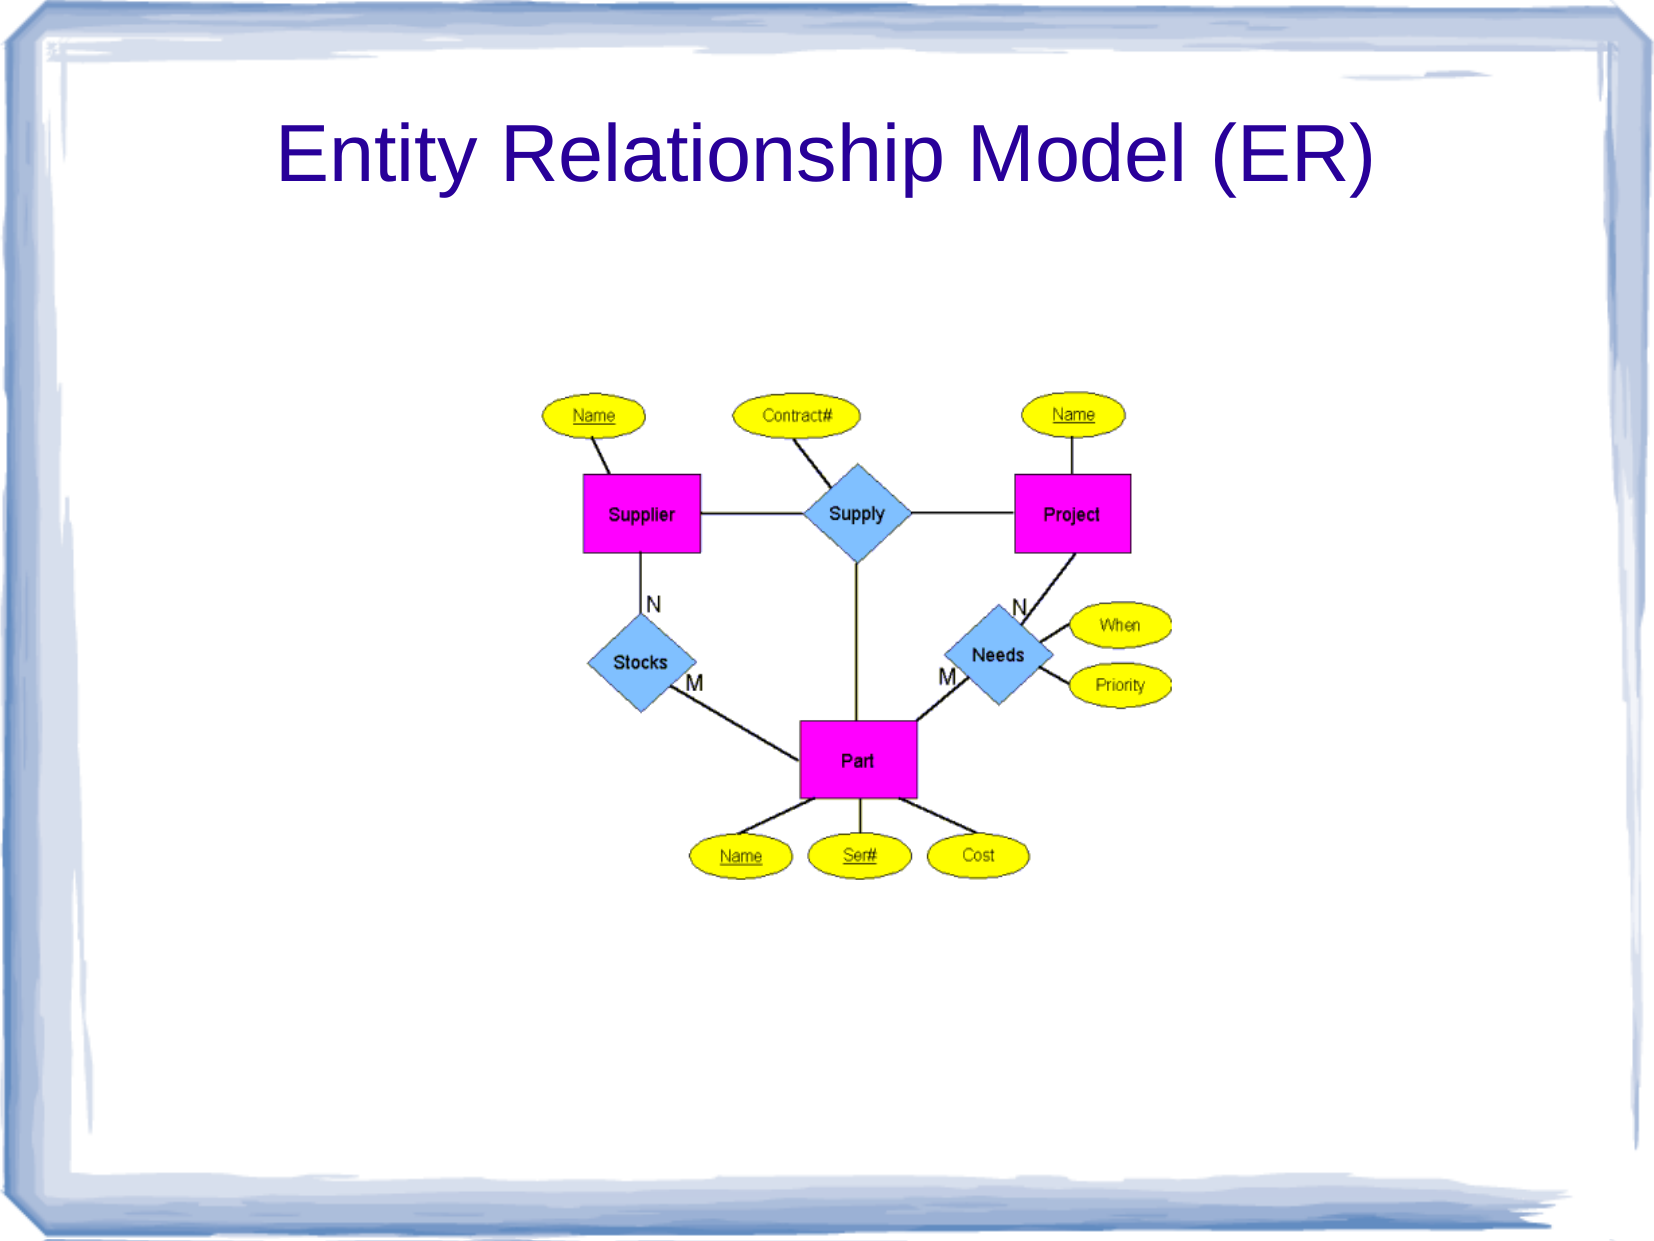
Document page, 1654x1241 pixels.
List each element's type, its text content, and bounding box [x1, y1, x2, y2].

picture [0, 0, 1654, 1241]
chart [487, 324, 1201, 901]
title Entity Relationship Model (ER) [82, 49, 1571, 257]
